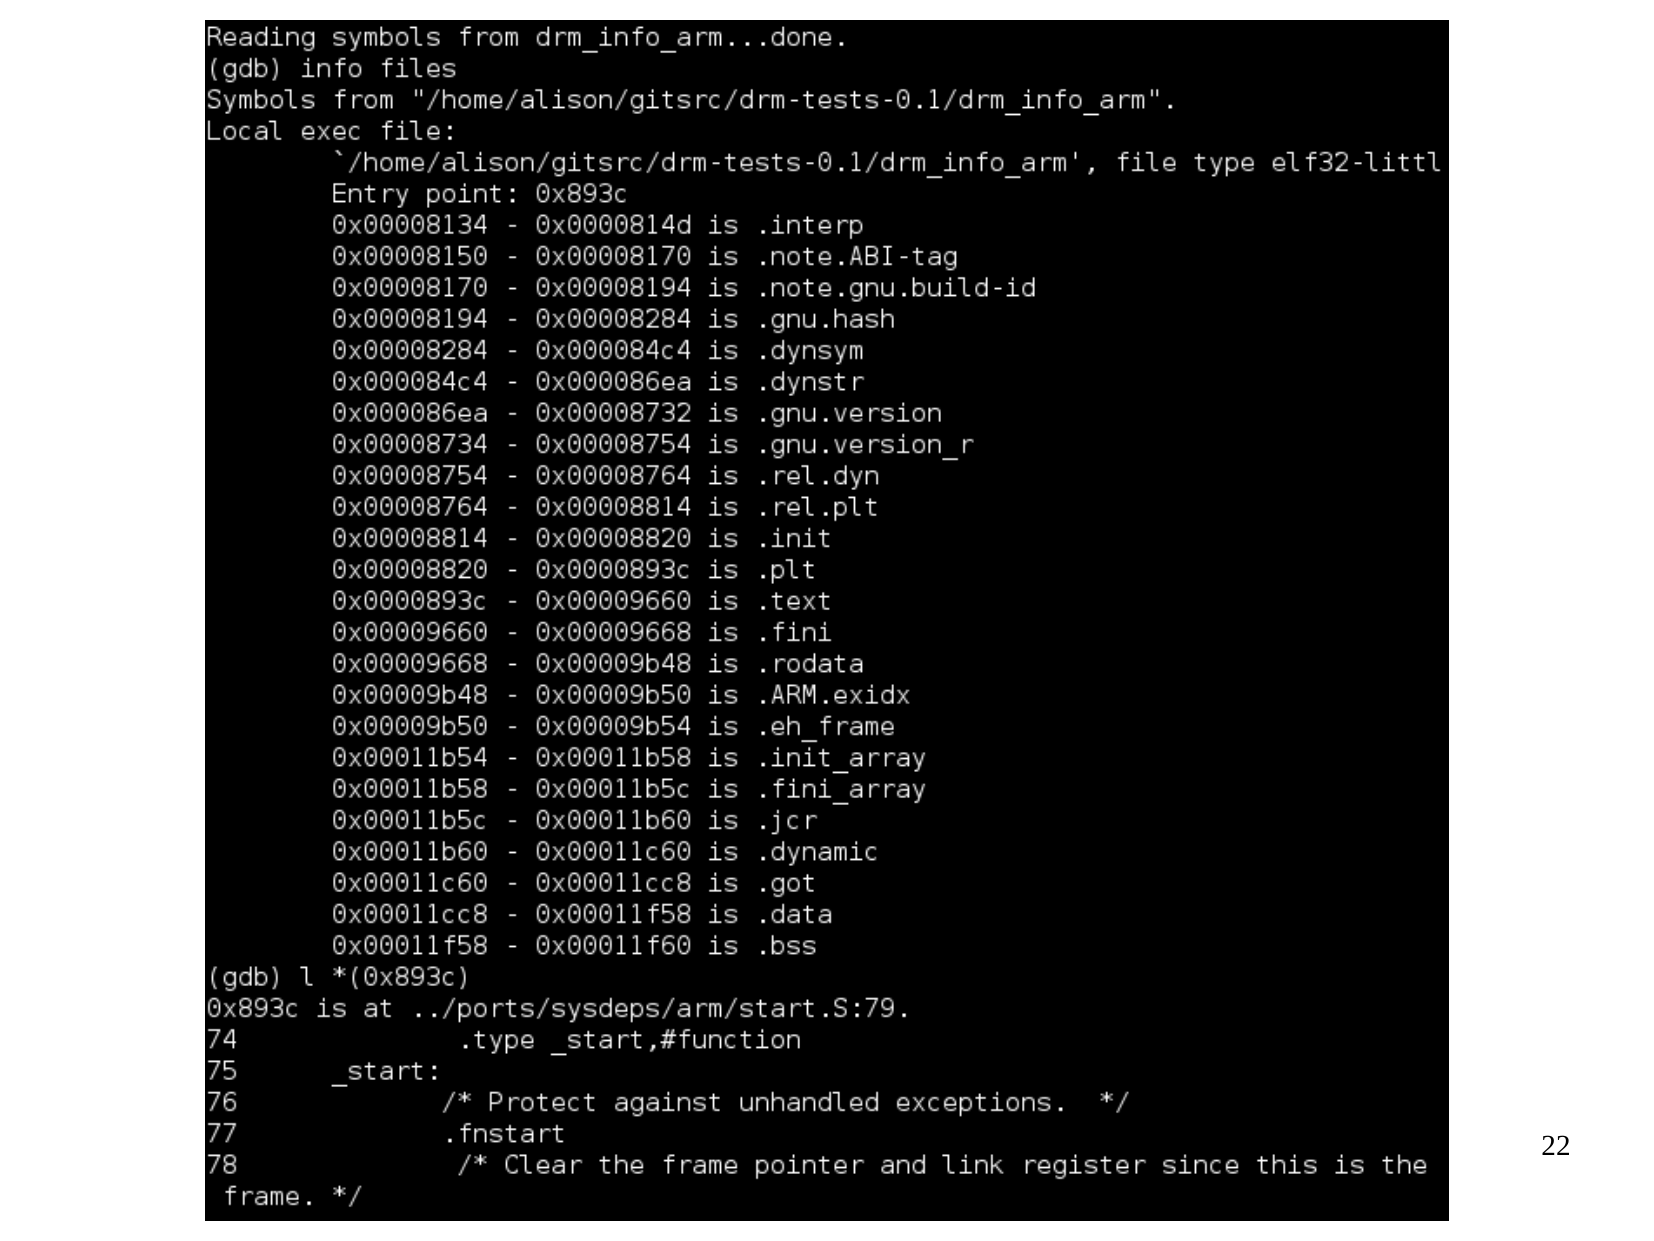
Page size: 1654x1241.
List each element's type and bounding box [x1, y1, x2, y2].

picture [205, 20, 1449, 1221]
